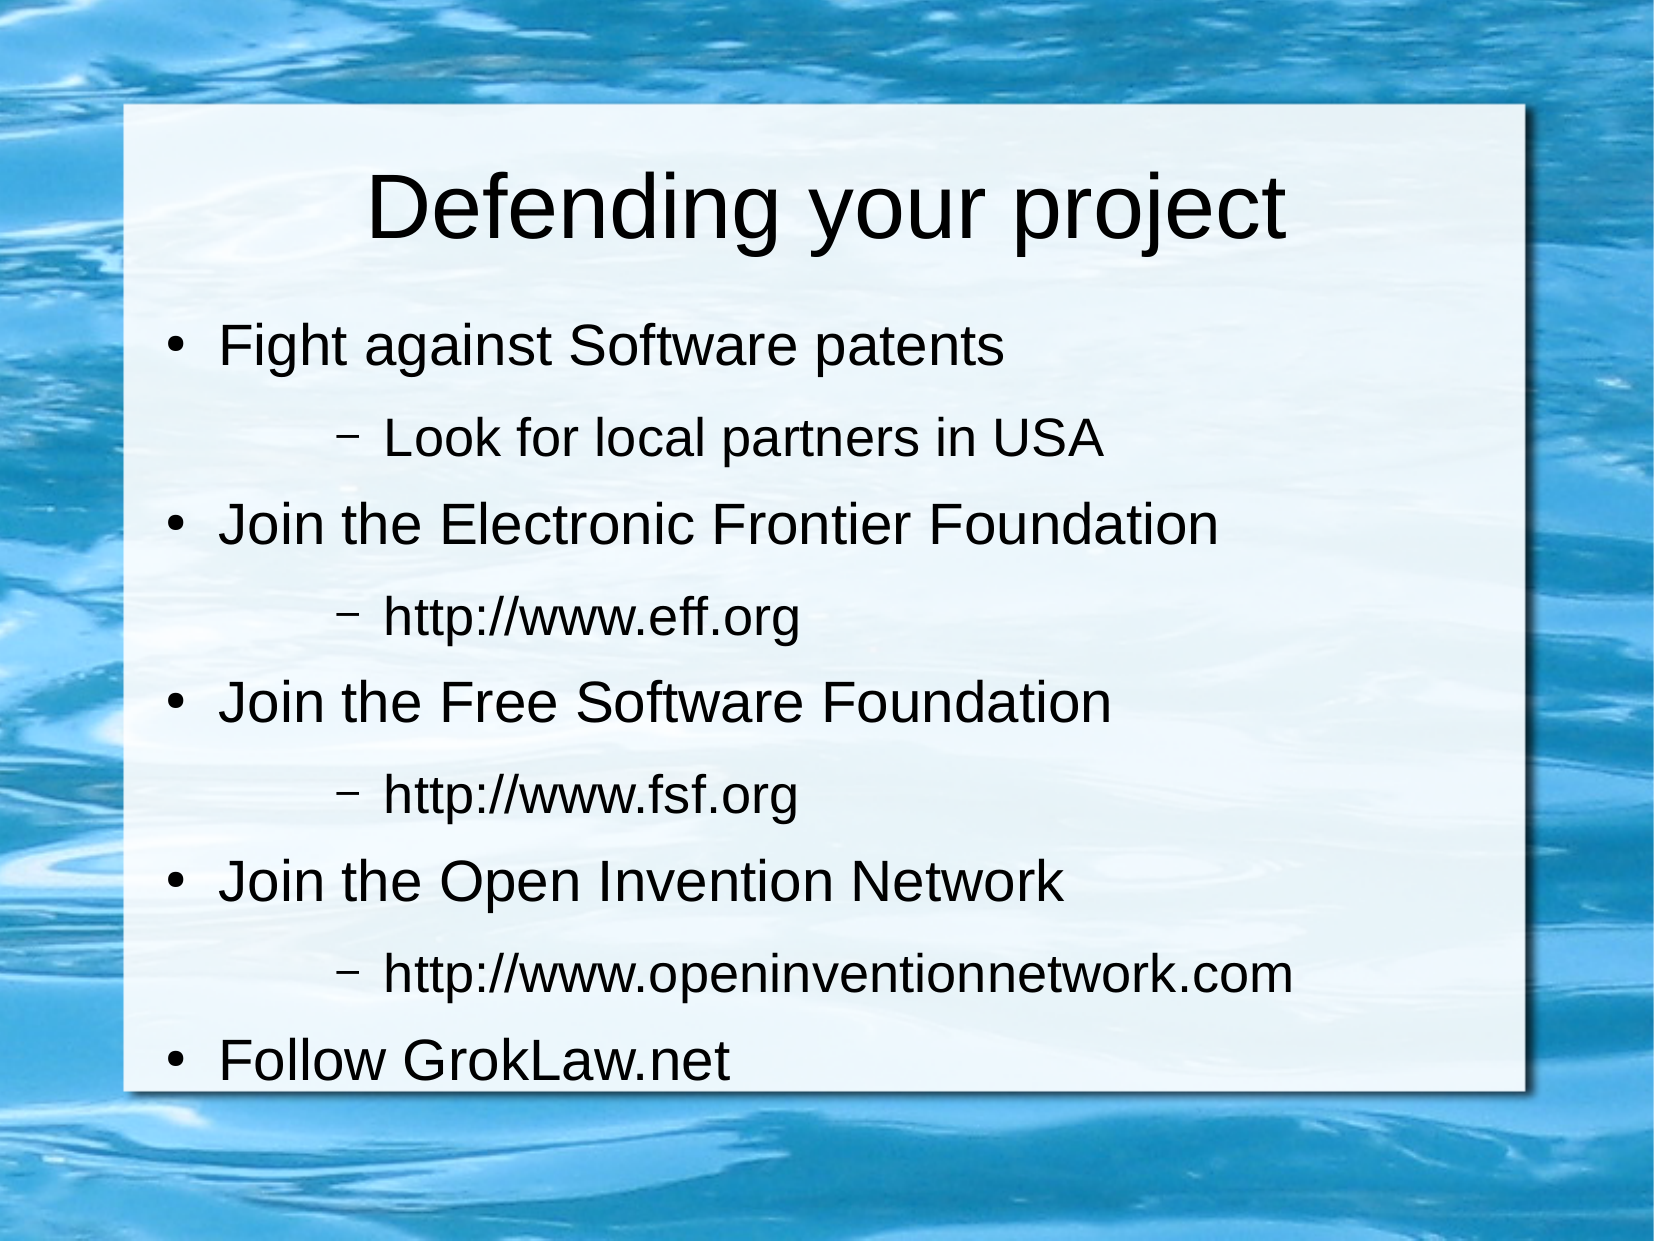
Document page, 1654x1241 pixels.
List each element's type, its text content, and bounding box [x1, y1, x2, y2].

title Defending your project [147, 125, 1506, 288]
picture [0, 0, 1654, 1241]
list Fight against Software patents Look for local partners in USA Join the Electronic Frontier Foundation http://www.eff.org Join the Free Software Foundation http://www.fsf.org Join the Open Invention Network http://www.openinventionnetwork.com Follow GrokLaw.net [147, 312, 1506, 1117]
